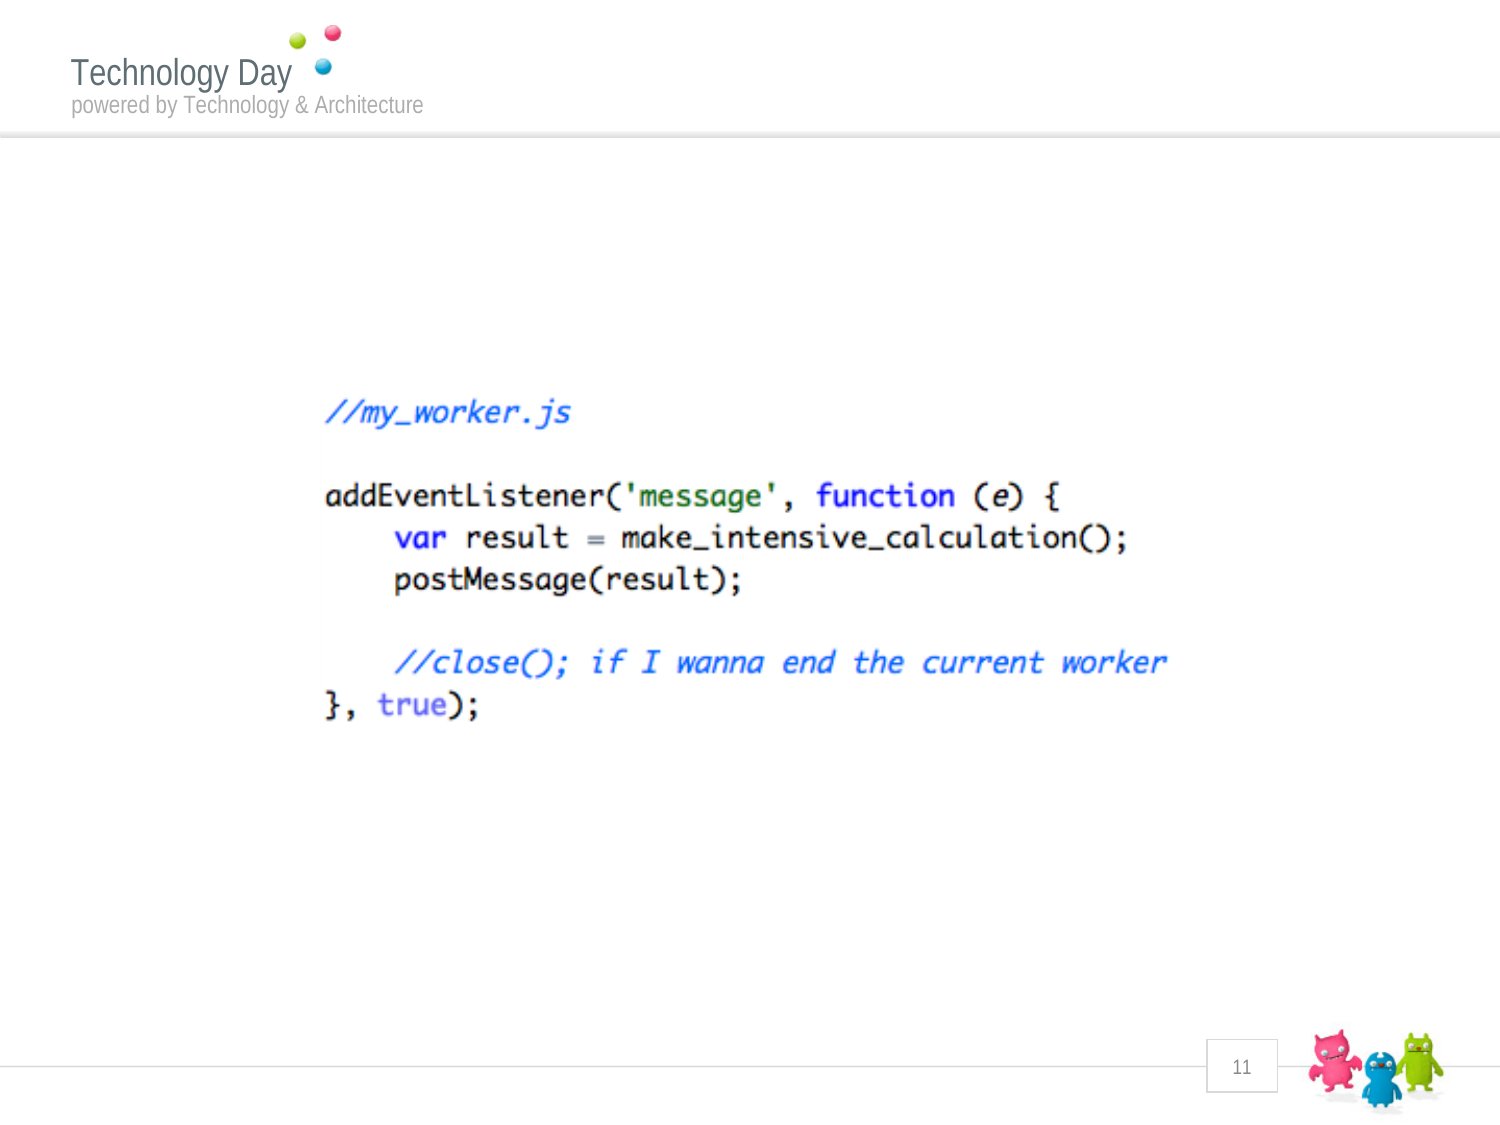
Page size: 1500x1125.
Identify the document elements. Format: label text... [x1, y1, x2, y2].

text_box <number> [1206, 1039, 1278, 1093]
picture [0, 1012, 1500, 1125]
picture [319, 392, 1180, 733]
